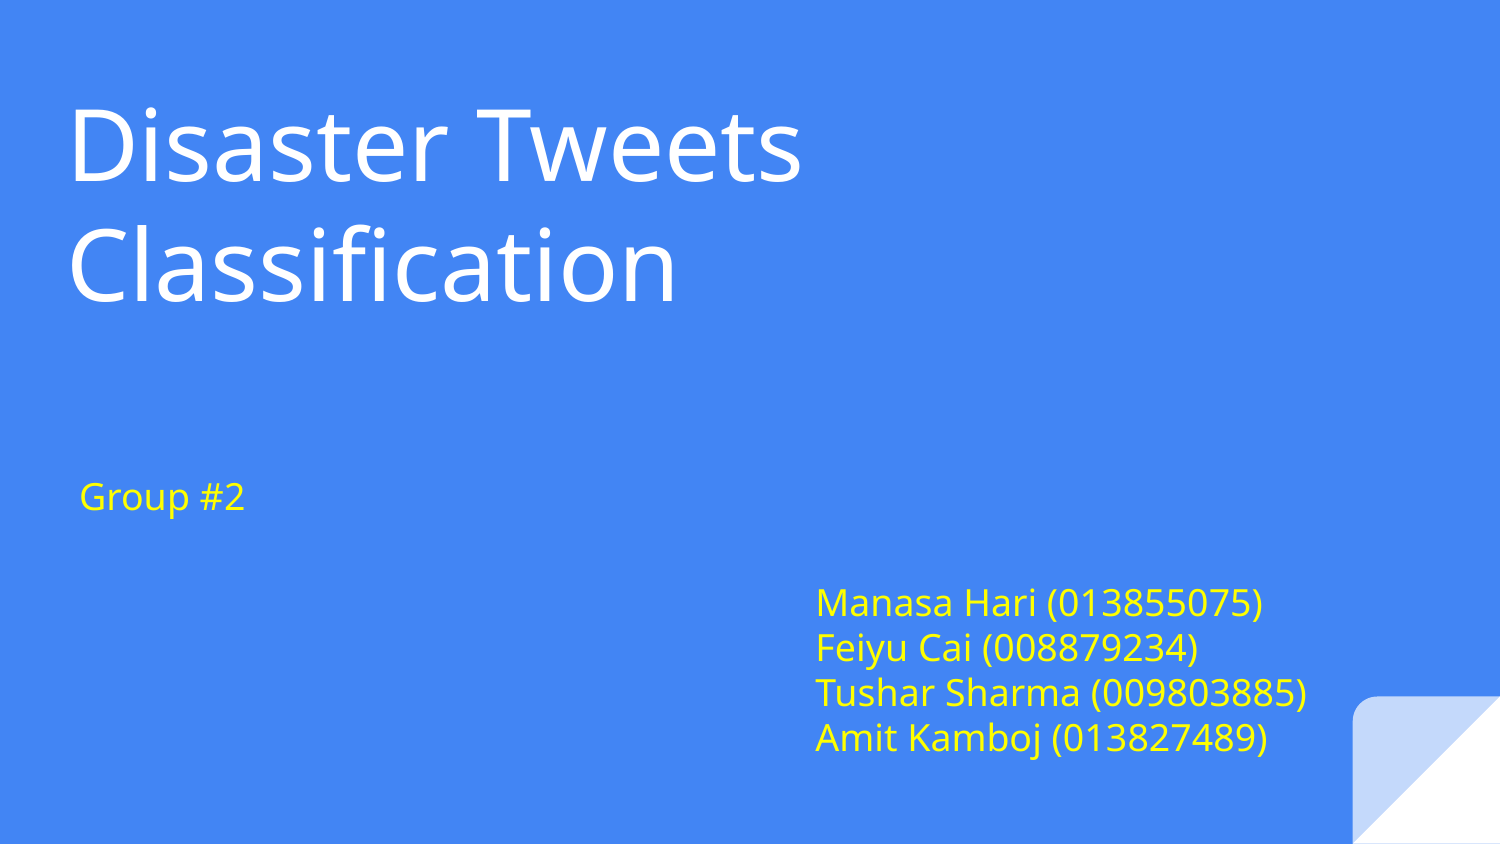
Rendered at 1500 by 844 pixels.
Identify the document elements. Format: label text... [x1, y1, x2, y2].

subtitle Manasa Hari (013855075) Feiyu Cai (008879234) Tushar Sharma (009803885) Amit Kamboj (013827489) [800, 563, 1467, 828]
title Disaster Tweets Classification [51, 90, 1434, 337]
subtitle Group #2 [64, 457, 1413, 529]
